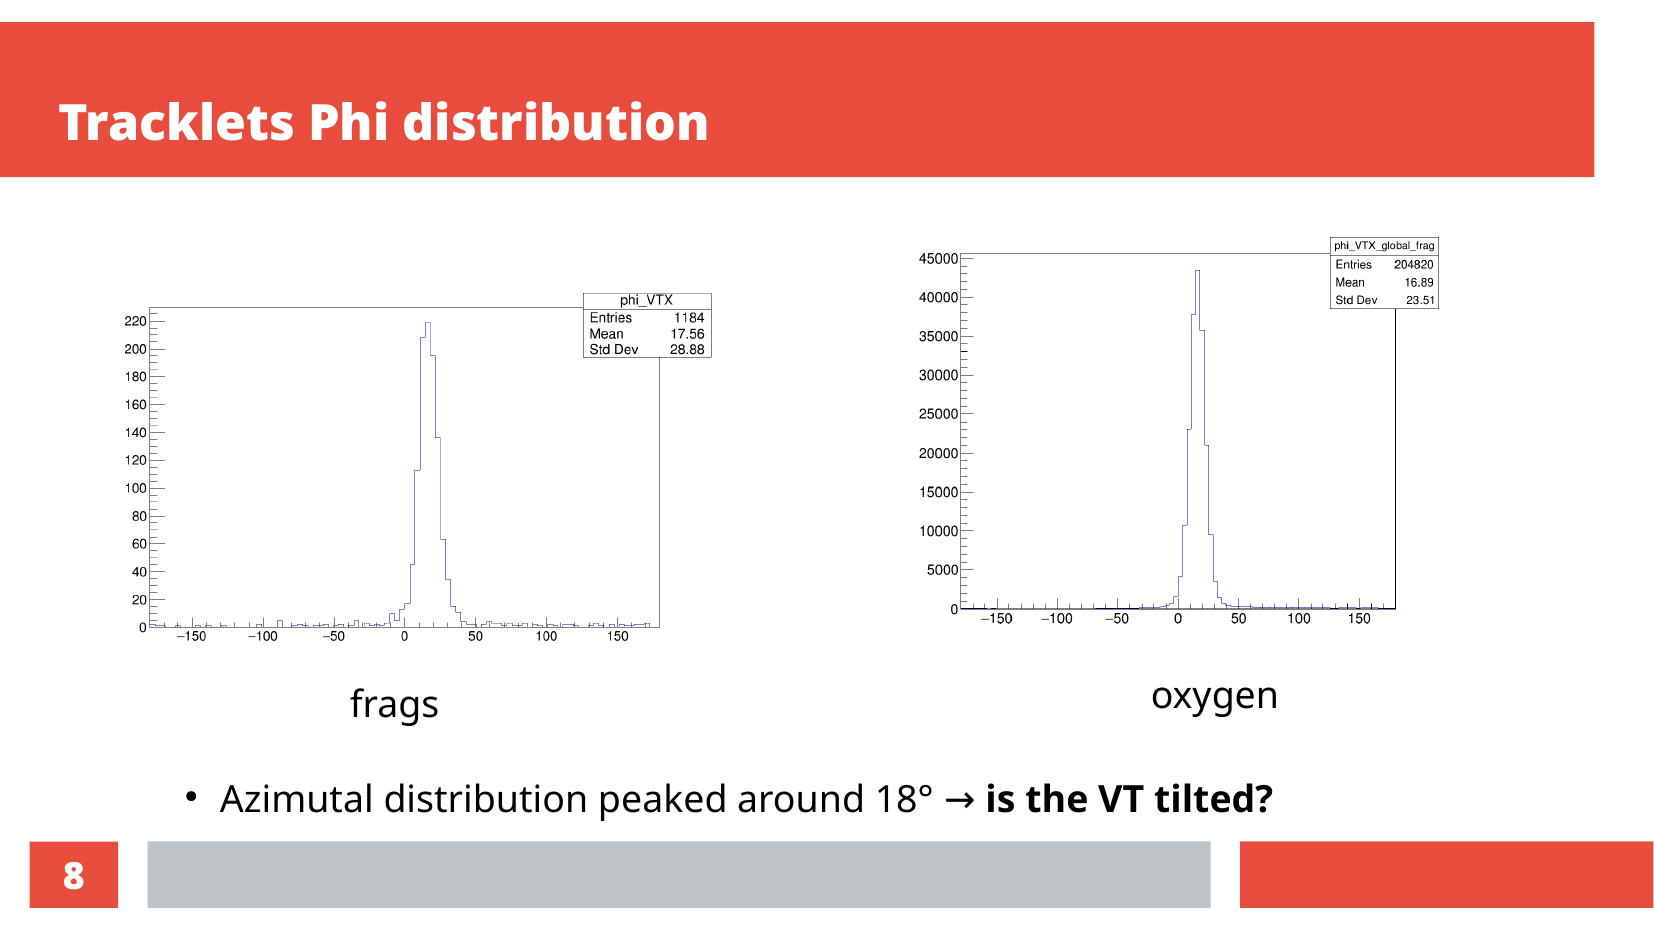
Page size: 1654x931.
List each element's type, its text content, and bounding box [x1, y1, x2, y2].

text_box frags [334, 670, 460, 729]
picture [110, 275, 714, 652]
title Tracklets Phi distribution [59, 44, 1595, 156]
picture [915, 216, 1444, 646]
text_box oxygen [1136, 660, 1303, 720]
text_box Azimutal distribution peaked around 18° → is the VT tilted? [169, 764, 1506, 867]
